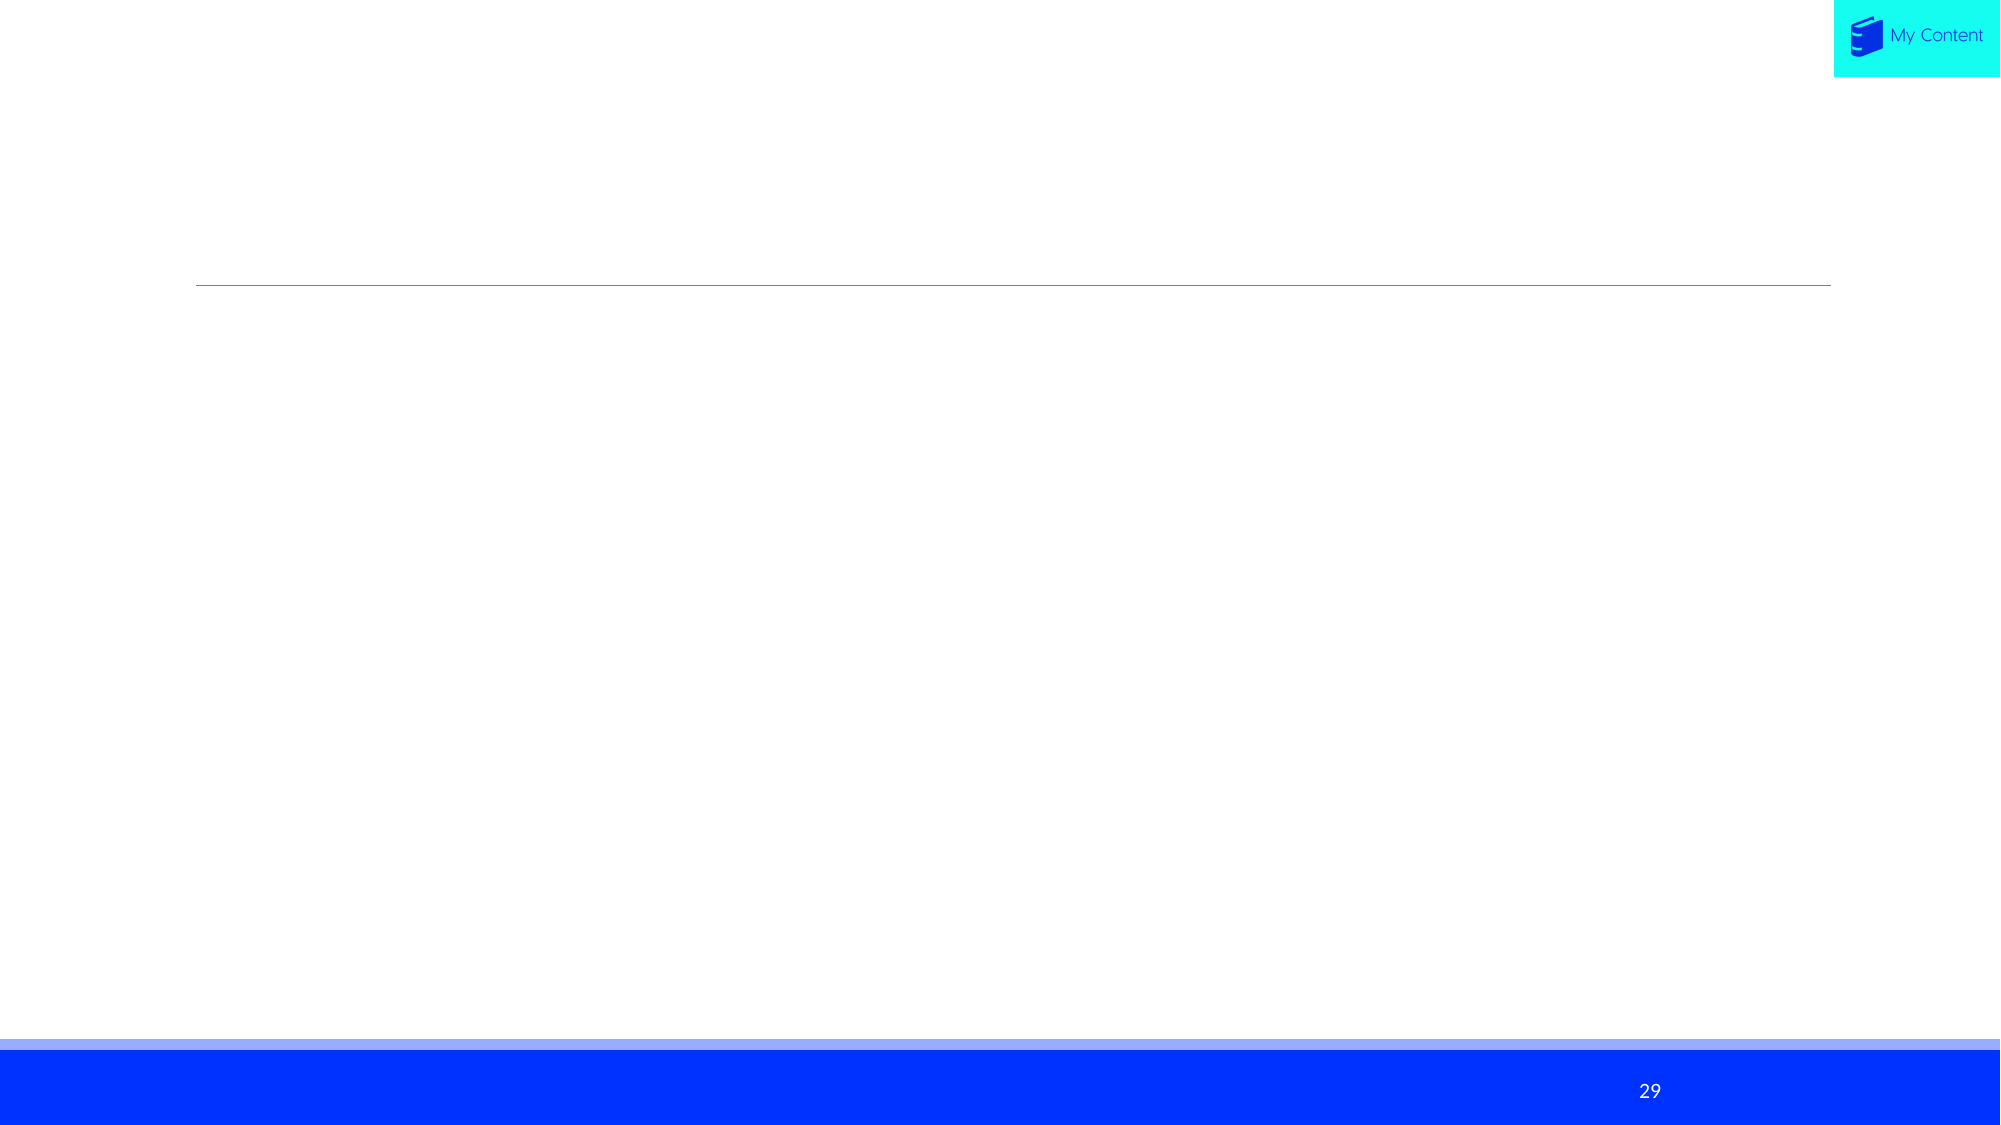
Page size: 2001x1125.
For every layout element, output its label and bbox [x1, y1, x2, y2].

text_box [1624, 1059, 1840, 1120]
picture [1834, 0, 2000, 77]
